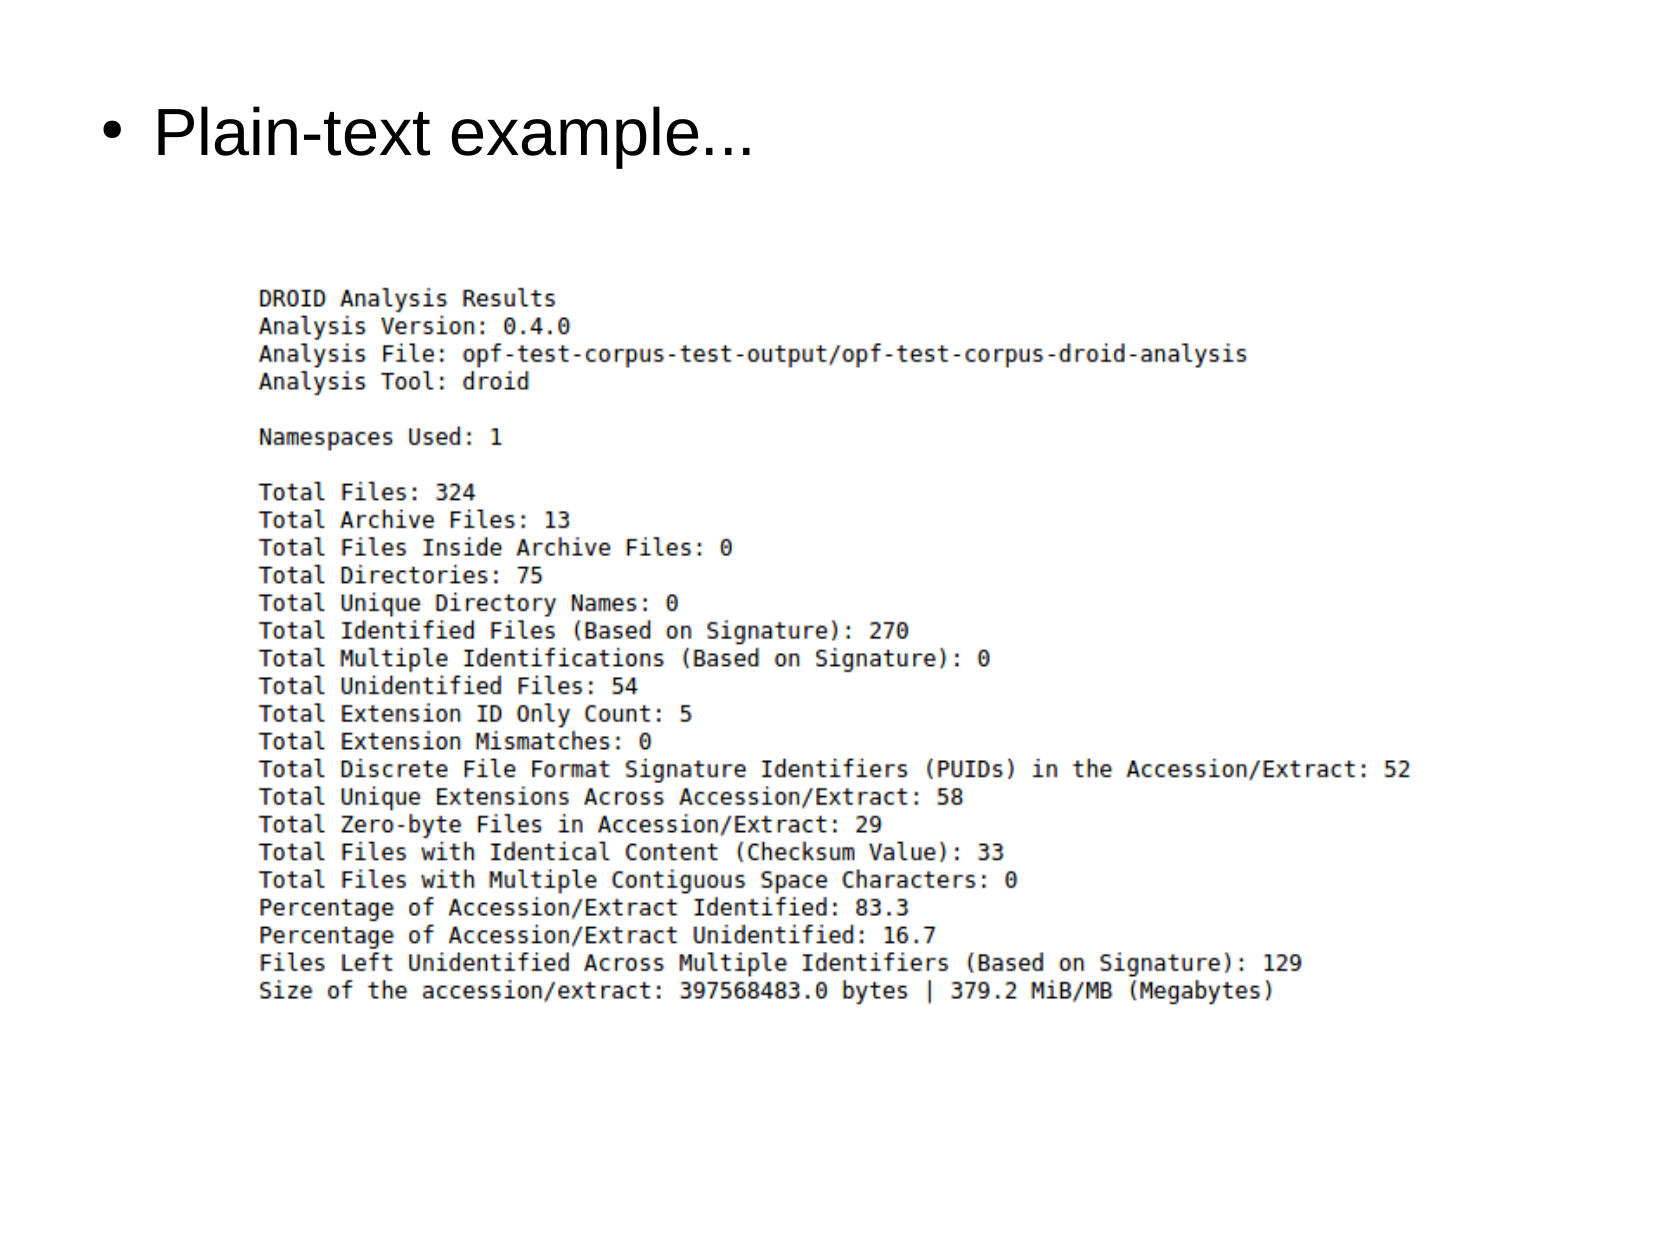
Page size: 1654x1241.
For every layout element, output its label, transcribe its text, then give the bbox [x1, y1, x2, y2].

picture [247, 270, 1461, 1047]
list Plain-text example... [82, 94, 1571, 189]
